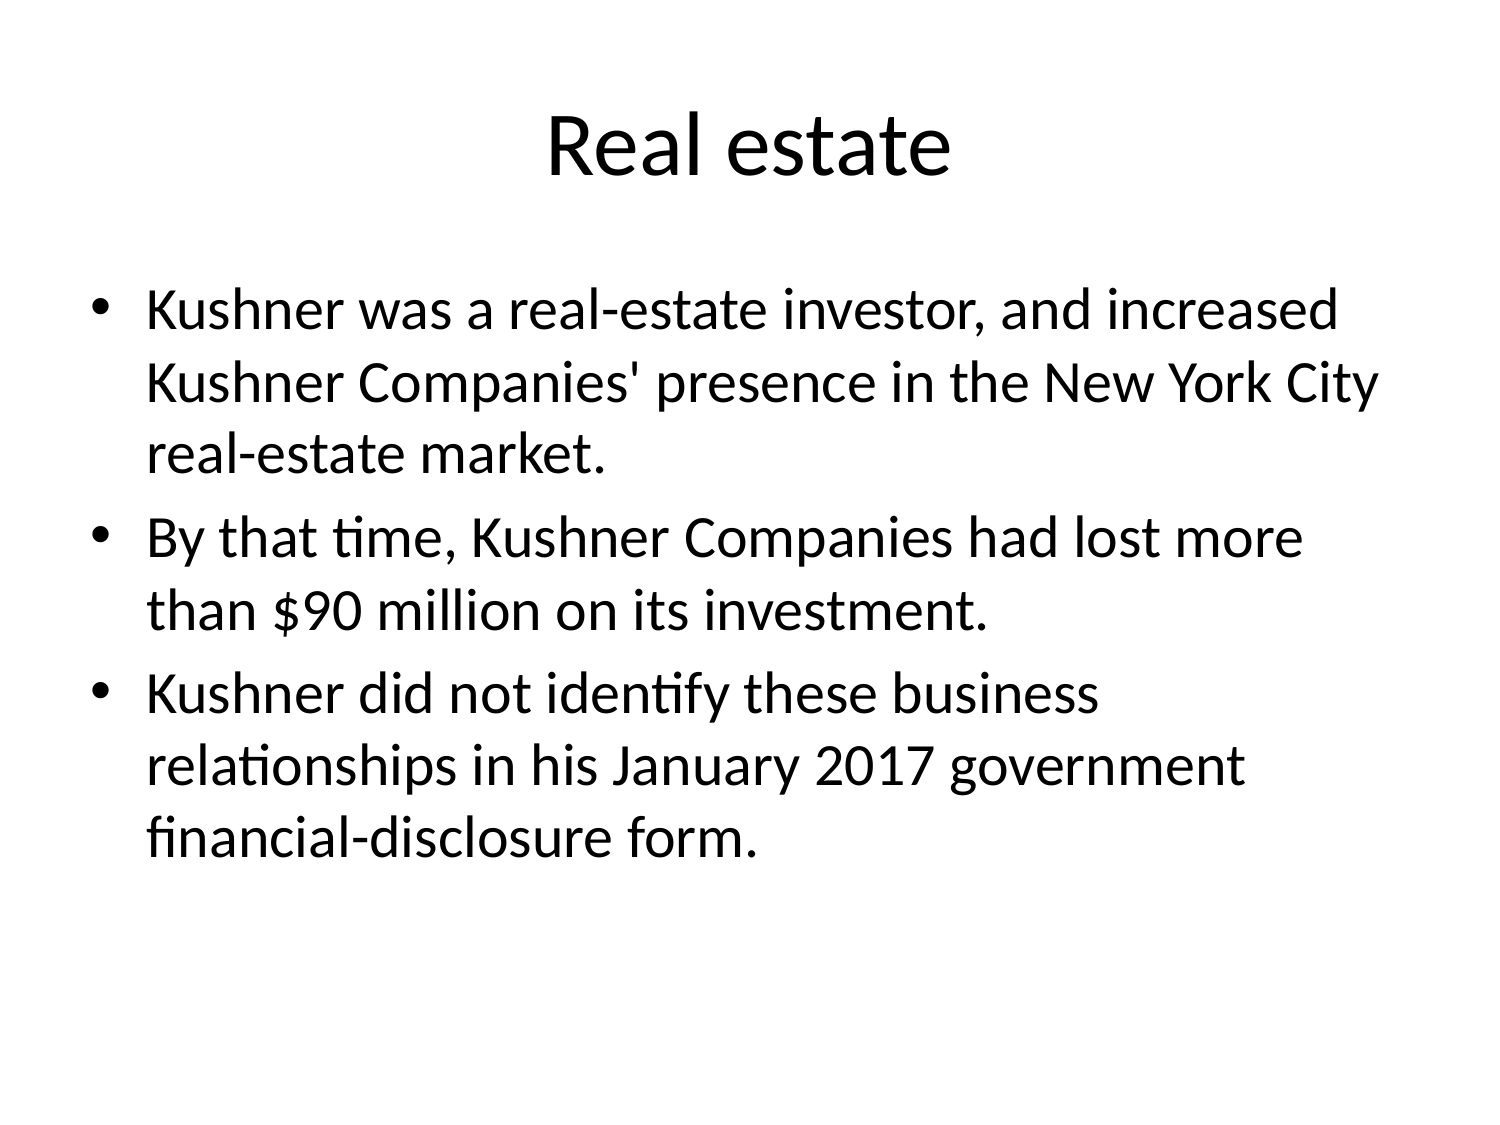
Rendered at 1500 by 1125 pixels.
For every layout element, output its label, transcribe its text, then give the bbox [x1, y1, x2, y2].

title Real estate [75, 45, 1425, 233]
list Kushner was a real-estate investor, and increased Kushner Companies' presence in the New York City real-estate market. By that time, Kushner Companies had lost more than $90 million on its investment. Kushner did not identify these business relationships in his January 2017 government financial-disclosure form. [75, 262, 1425, 1005]
